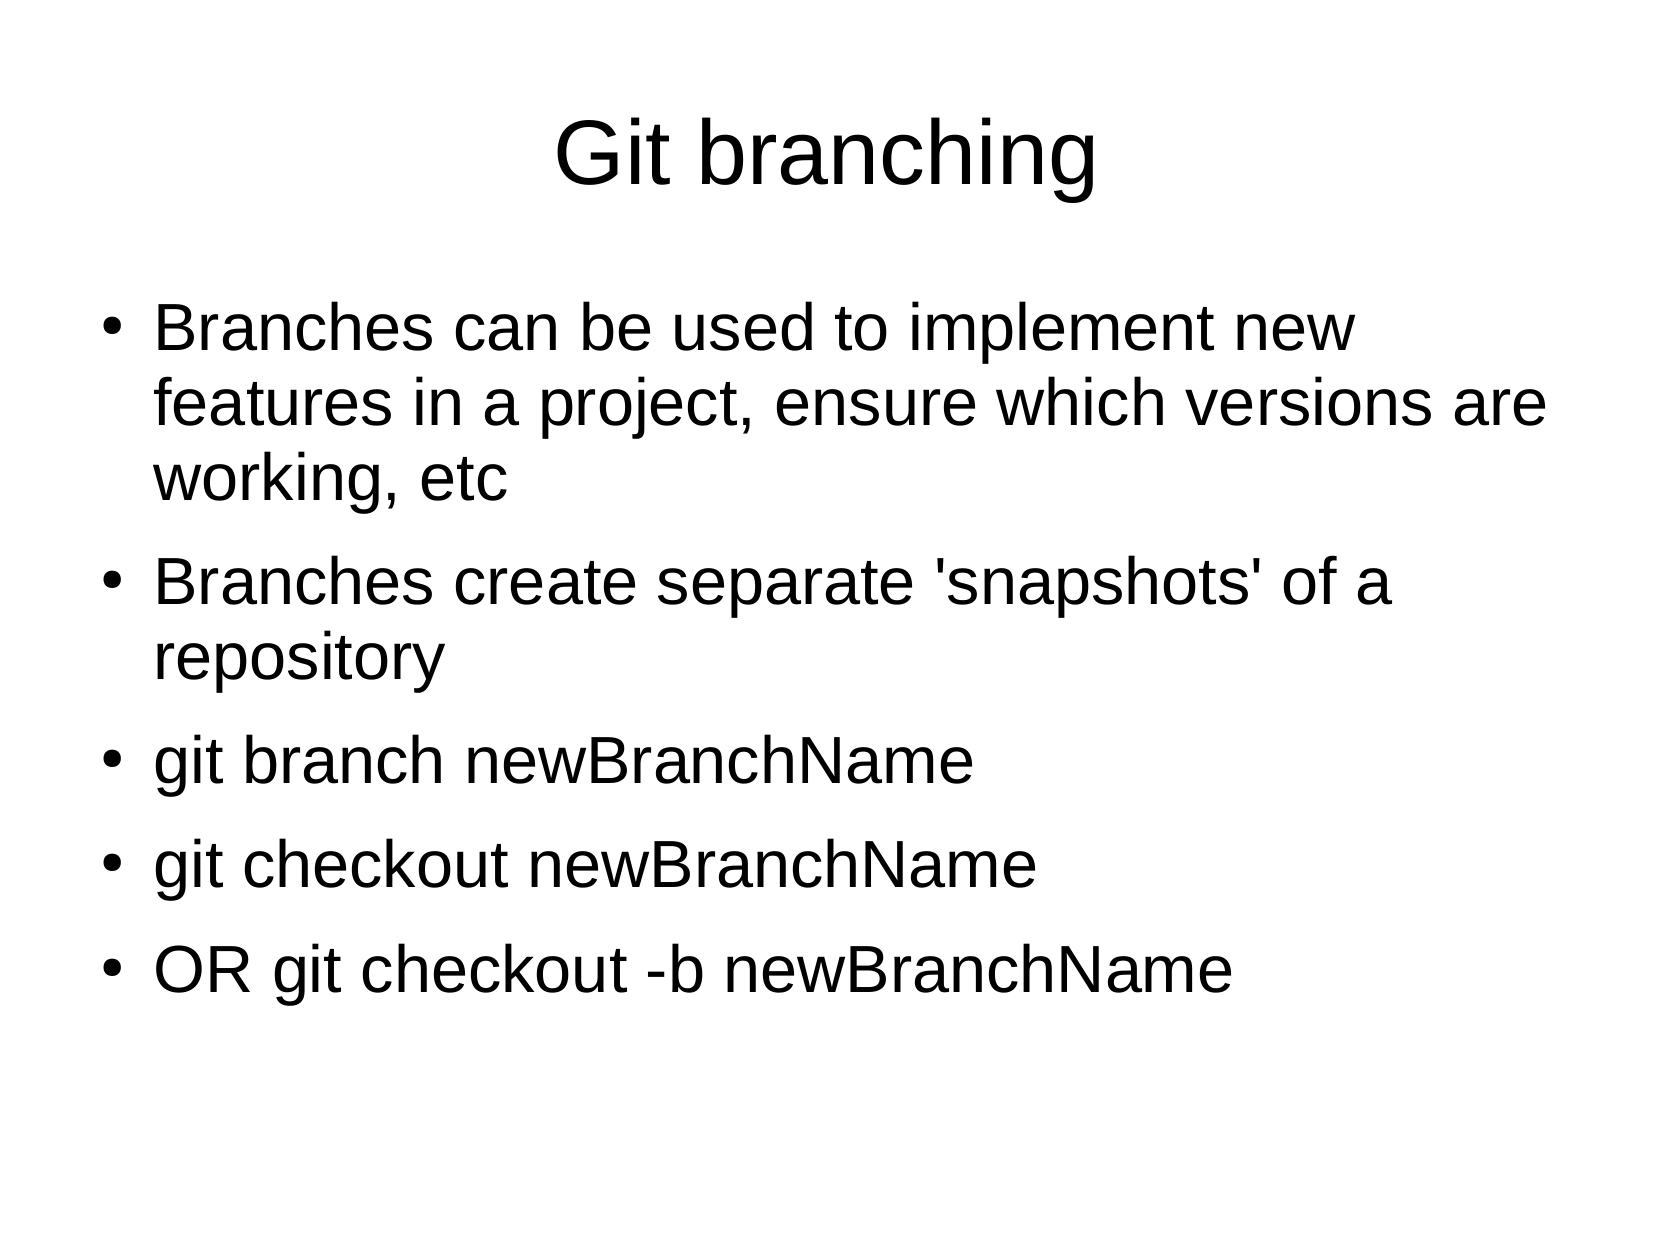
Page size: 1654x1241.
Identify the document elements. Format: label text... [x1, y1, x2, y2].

list Branches can be used to implement new features in a project, ensure which versions are working, etc Branches create separate 'snapshots' of a repository git branch newBranchName git checkout newBranchName OR git checkout -b newBranchName [82, 290, 1571, 1010]
title Git branching [82, 49, 1571, 257]
